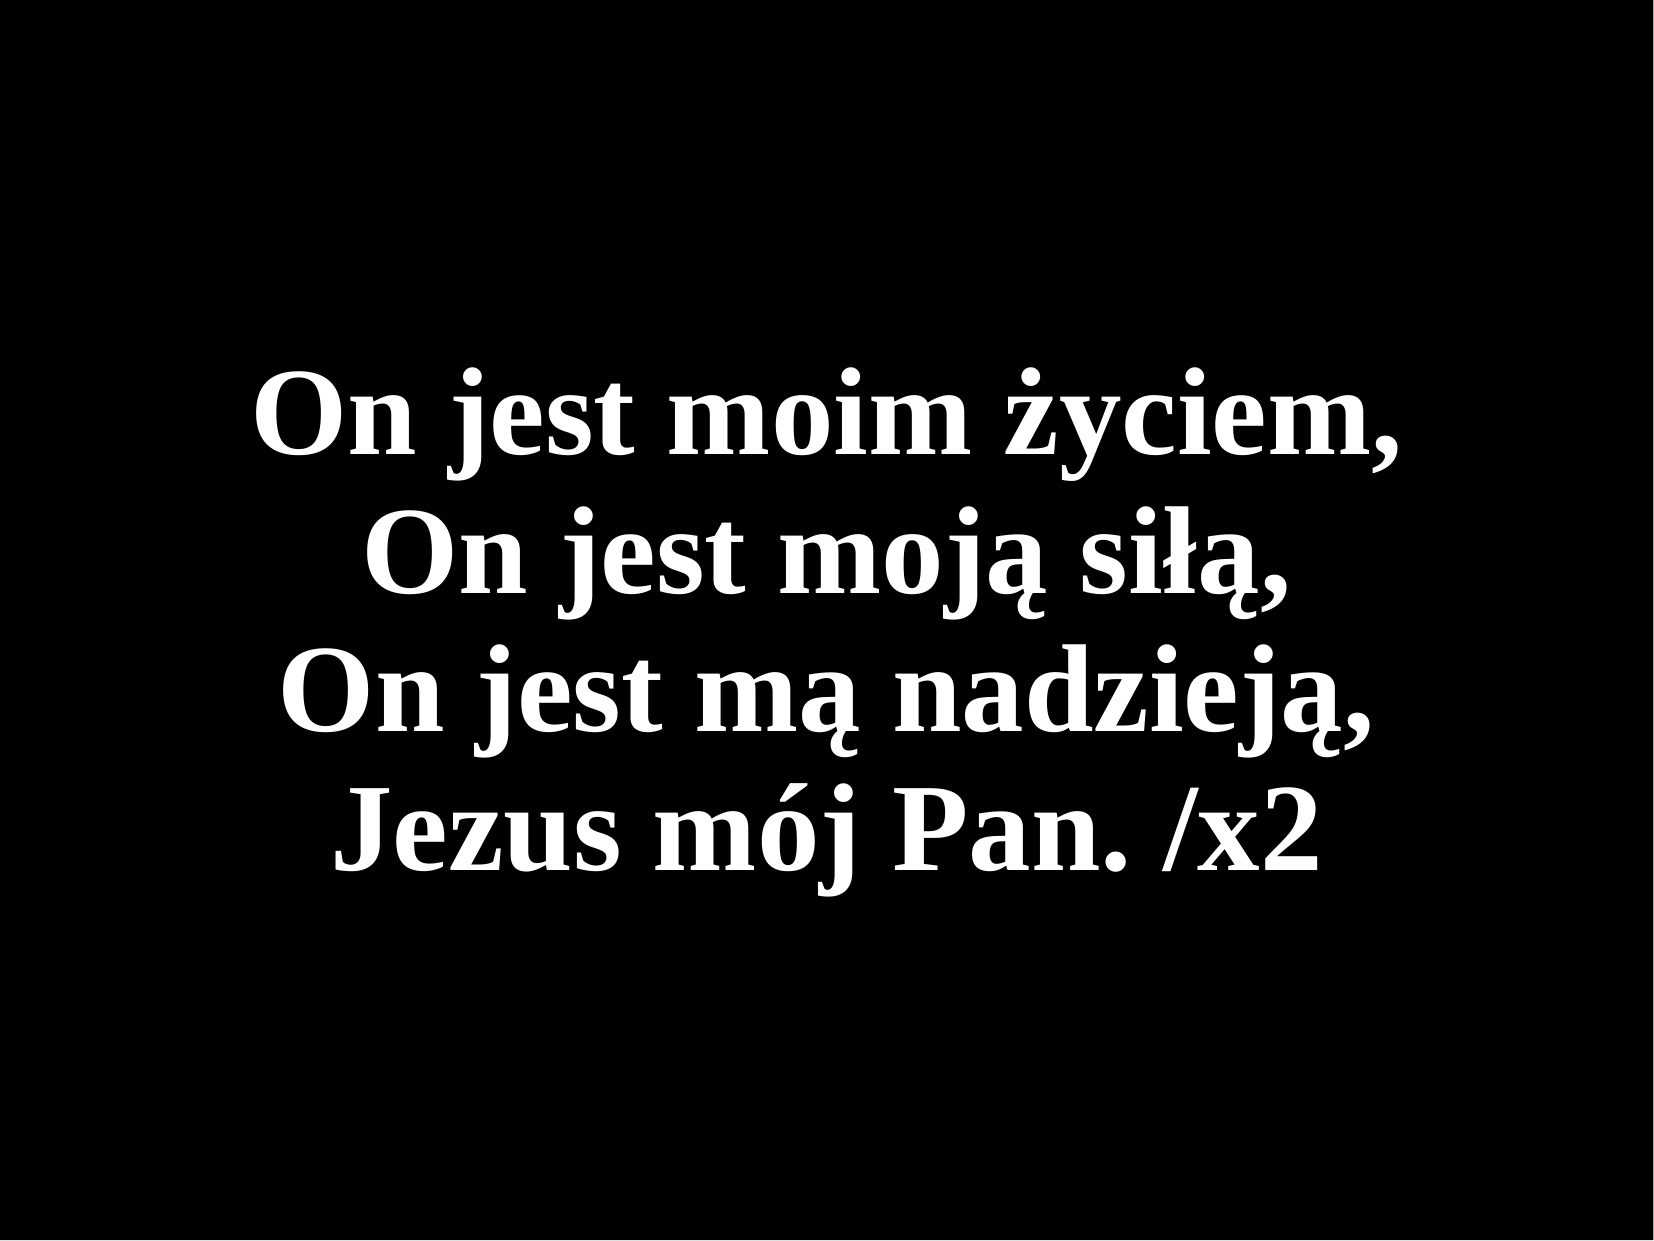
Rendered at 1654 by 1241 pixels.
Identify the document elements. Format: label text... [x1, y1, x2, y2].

title On jest moim życiem, On jest moją siłą, On jest mą nadzieją, Jezus mój Pan. /x2 [0, 0, 1654, 1241]
